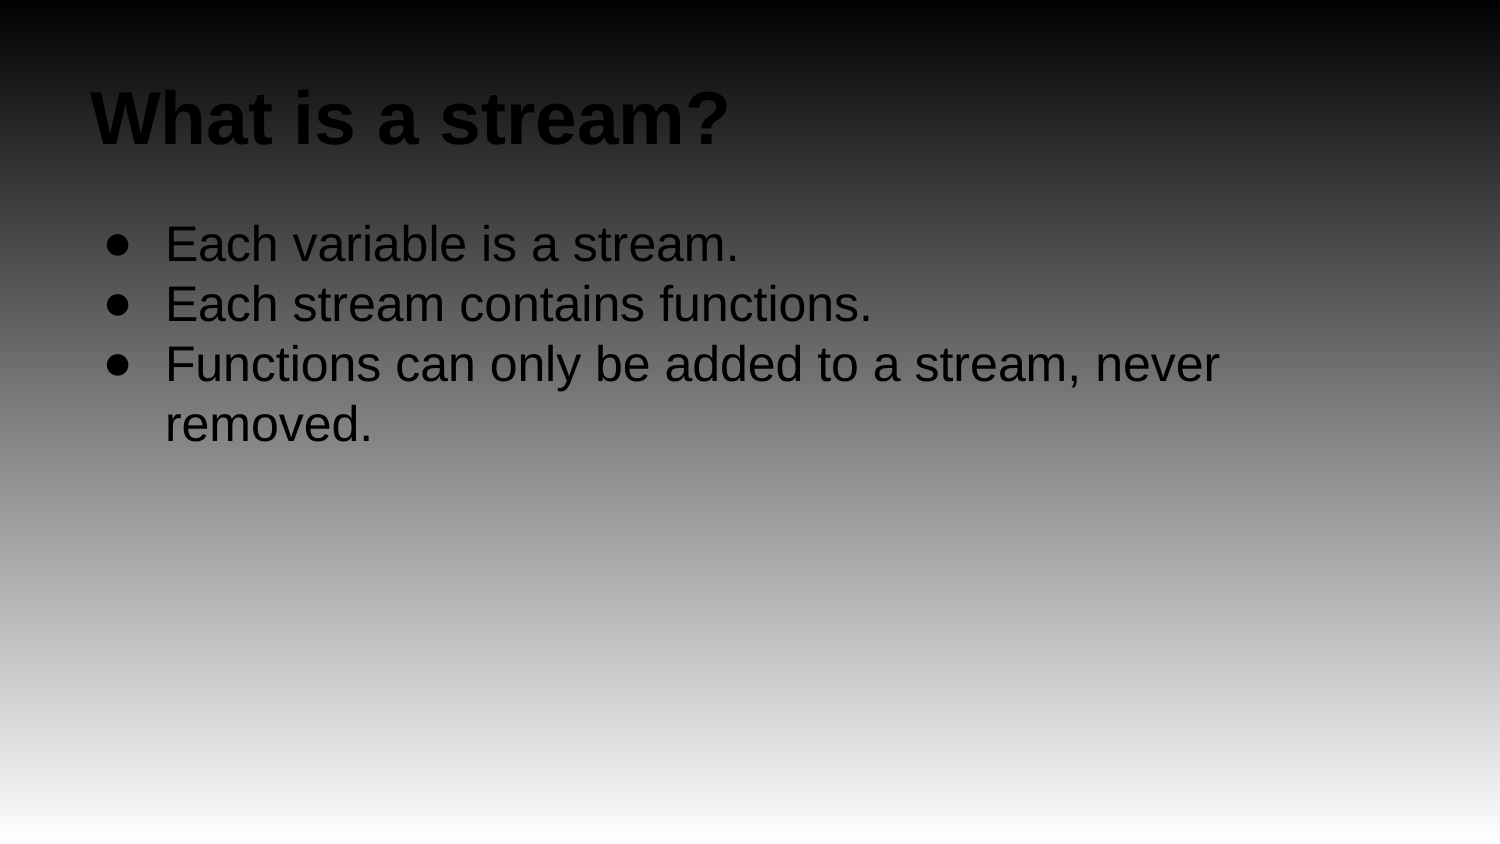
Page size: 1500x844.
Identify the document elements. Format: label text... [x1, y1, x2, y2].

list Each variable is a stream. Each stream contains functions. Functions can only be added to a stream, never removed. [75, 196, 1425, 808]
title What is a stream? [75, 33, 1425, 175]
